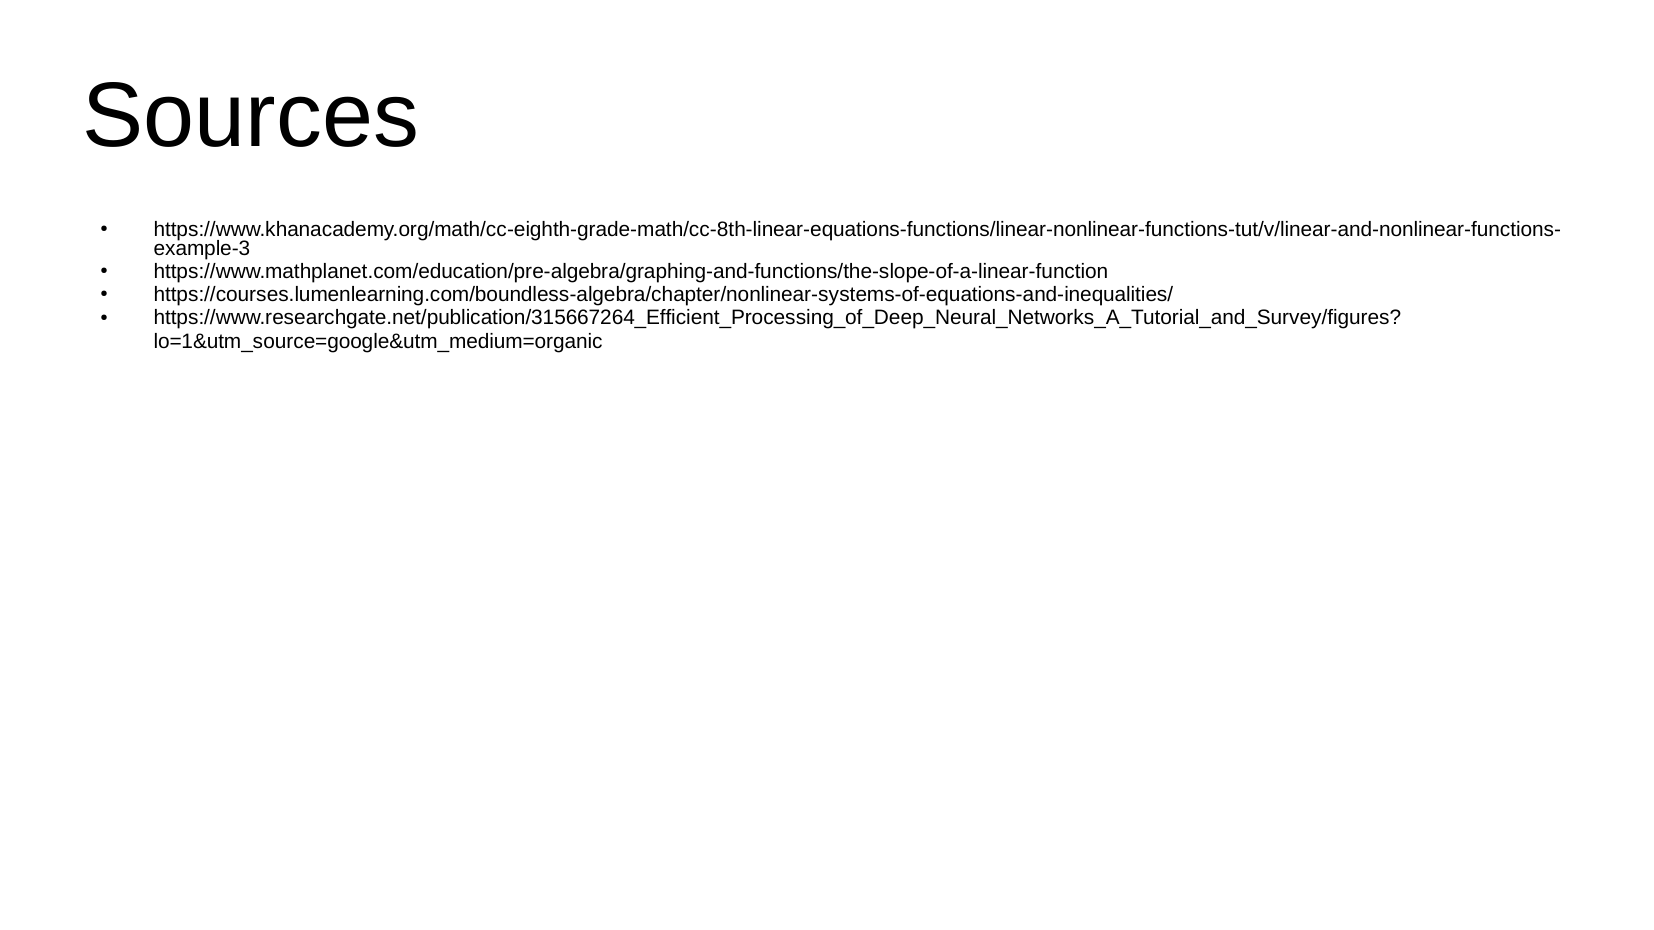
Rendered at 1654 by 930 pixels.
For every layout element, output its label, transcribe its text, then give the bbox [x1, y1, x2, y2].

title Sources [82, 37, 1571, 193]
list https://www.khanacademy.org/math/cc-eighth-grade-math/cc-8th-linear-equations-functions/linear-nonlinear-functions-tut/v/linear-and-nonlinear-functions-example-3 https://www.mathplanet.com/education/pre-algebra/graphing-and-functions/the-slope-of-a-linear-function https://courses.lumenlearning.com/boundless-algebra/chapter/nonlinear-systems-of-equations-and-inequalities/ https://www.researchgate.net/publication/315667264_Efficient_Processing_of_Deep_Neural_Networks_A_Tutorial_and_Survey/figures?lo=1&utm_source=google&utm_medium=organic [82, 217, 1571, 757]
